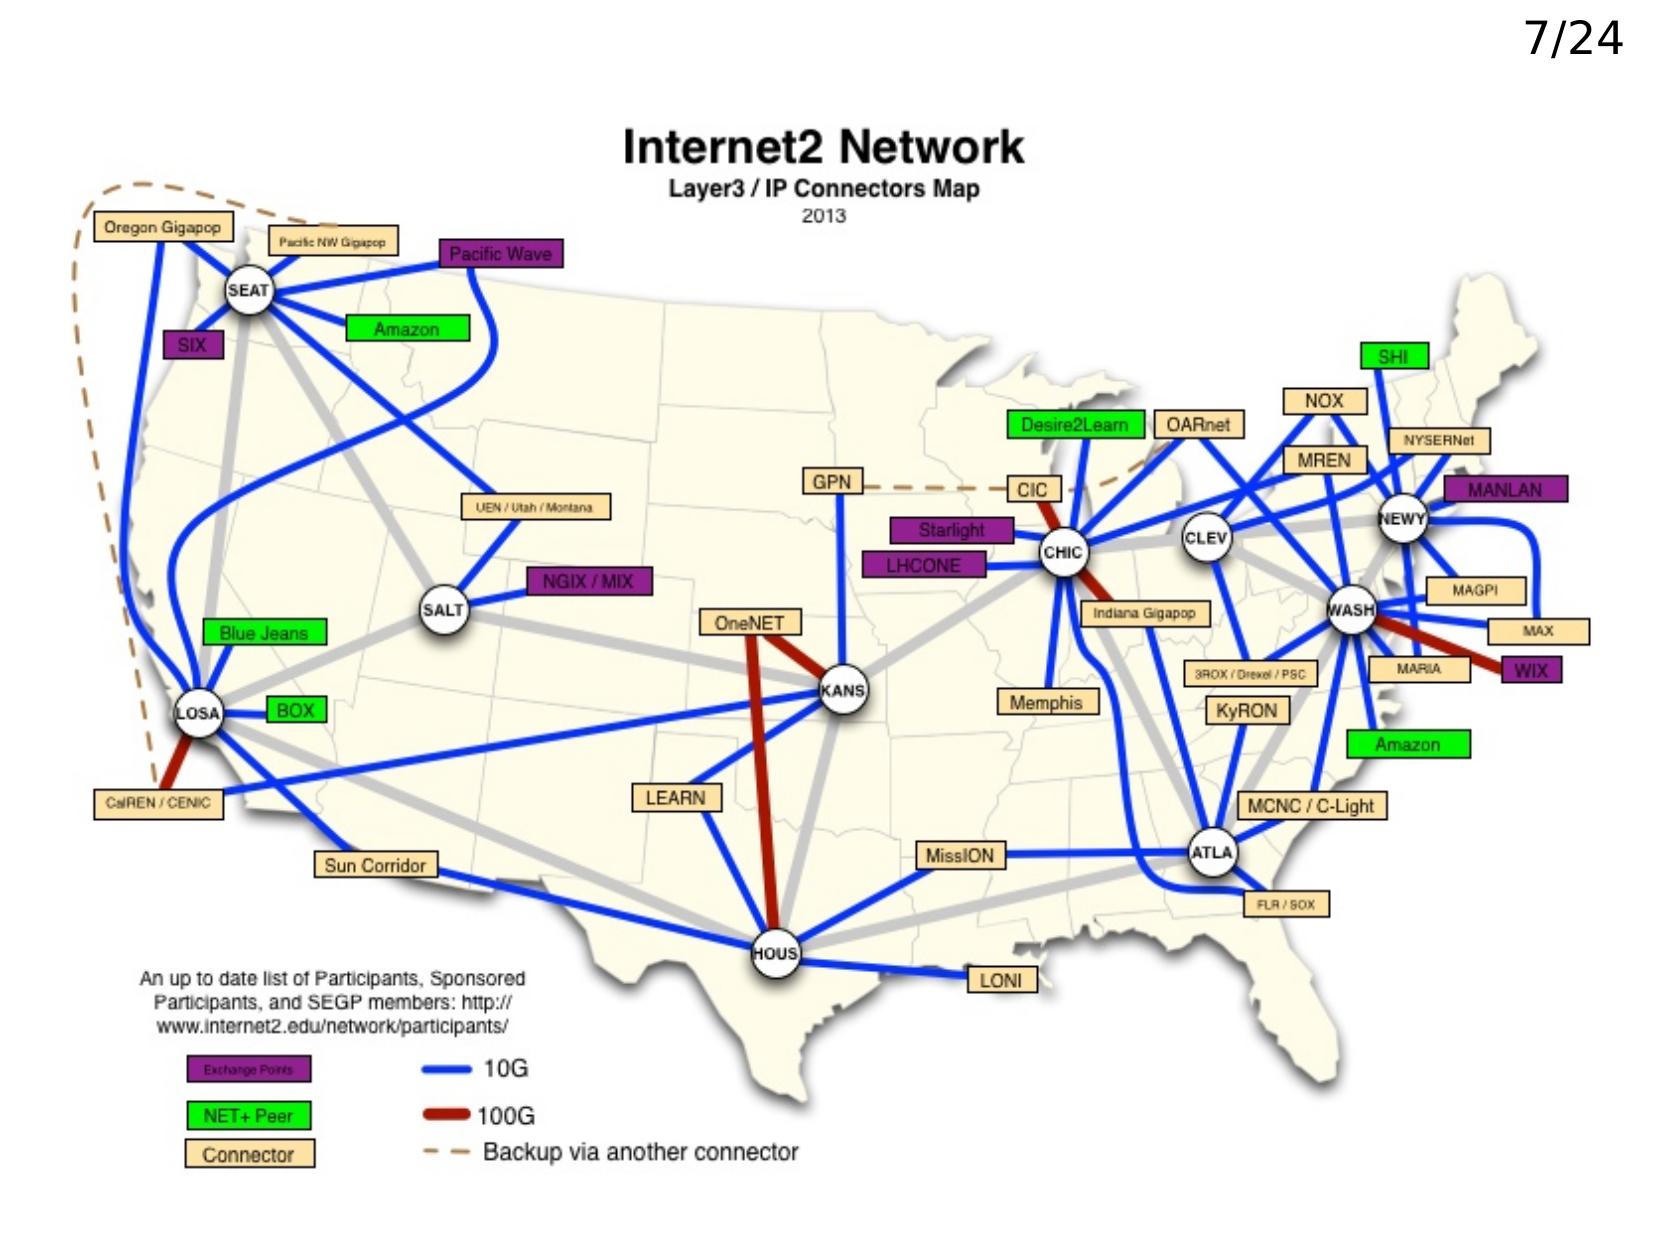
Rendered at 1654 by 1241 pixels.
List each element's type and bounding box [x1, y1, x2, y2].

picture [70, 94, 1595, 1191]
